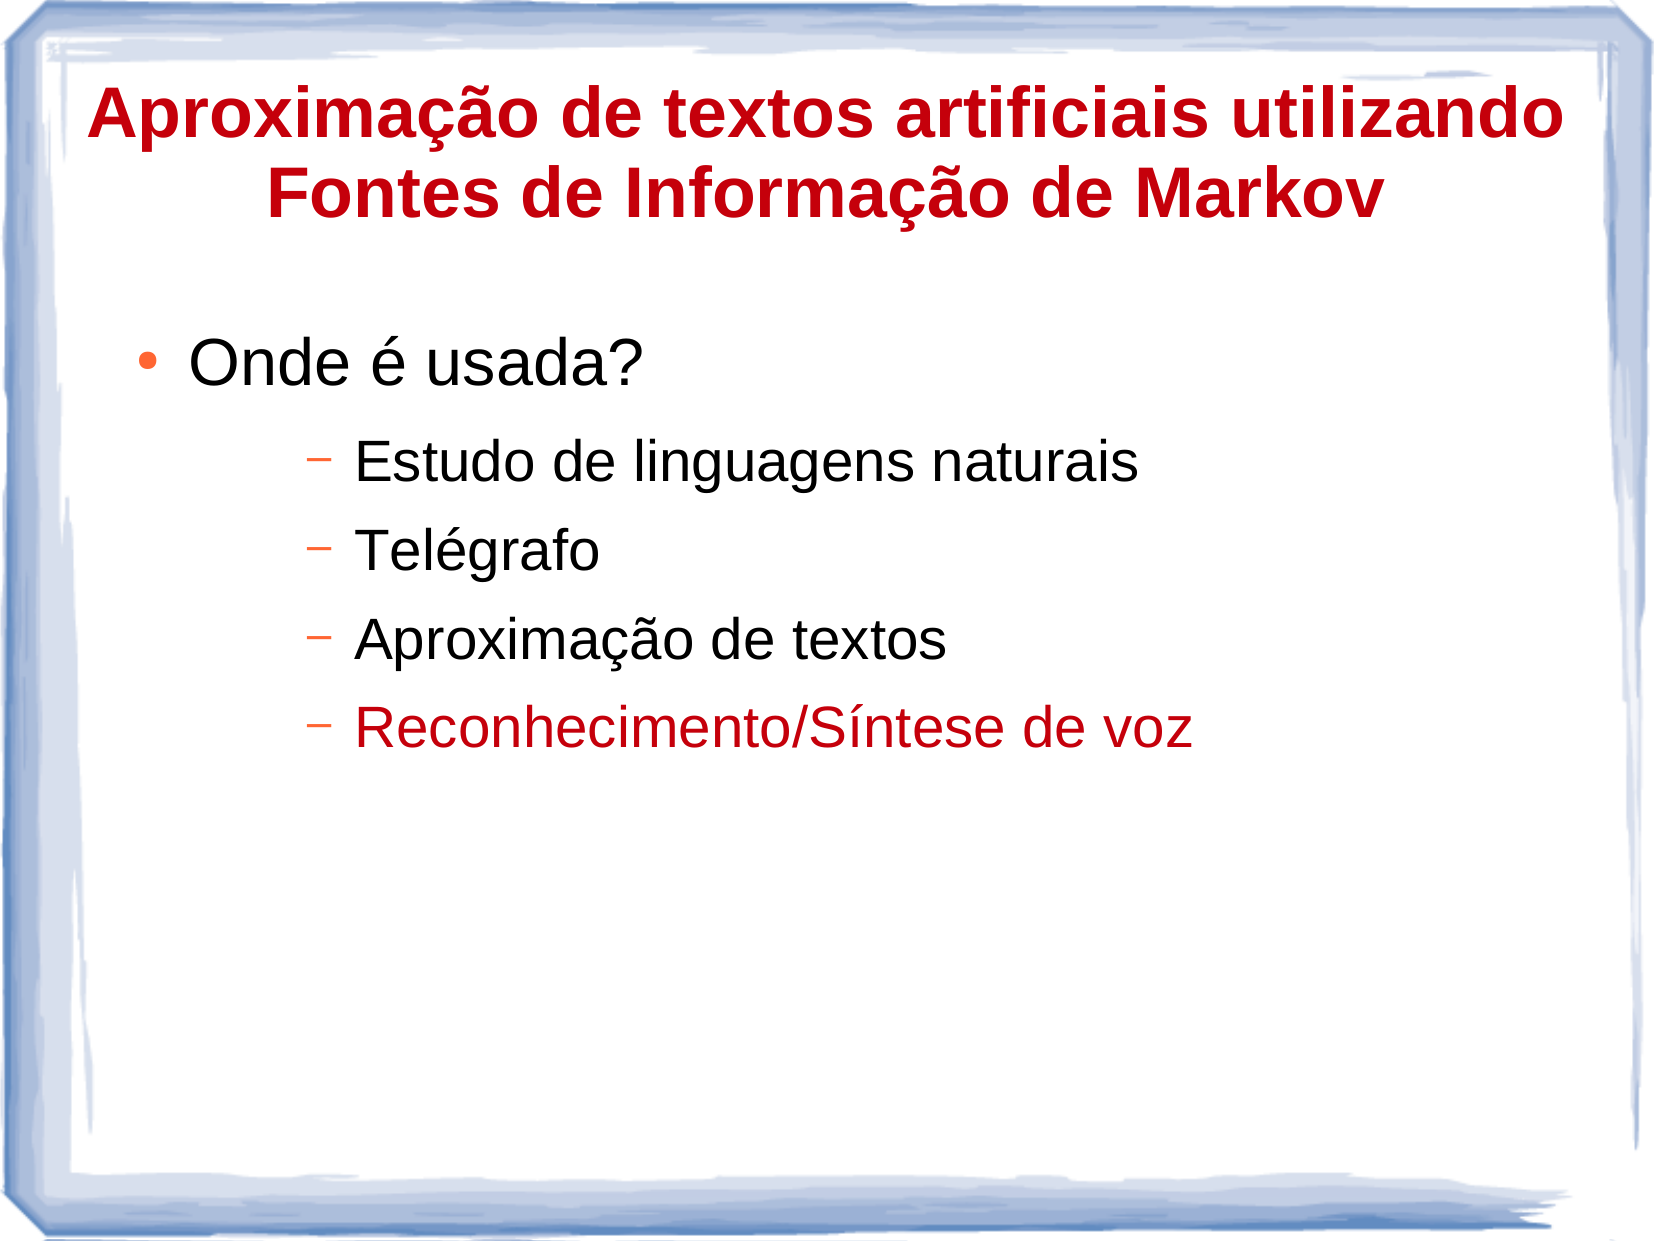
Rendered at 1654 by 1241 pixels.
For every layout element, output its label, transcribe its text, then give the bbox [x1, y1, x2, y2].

title Aproximação de textos artificiais utilizando Fontes de Informação de Markov [82, 49, 1571, 257]
picture [0, 0, 1654, 1241]
list Onde é usada? Estudo de linguagens naturais Telégrafo Aproximação de textos Reconhecimento/Síntese de voz [118, 324, 1571, 1045]
